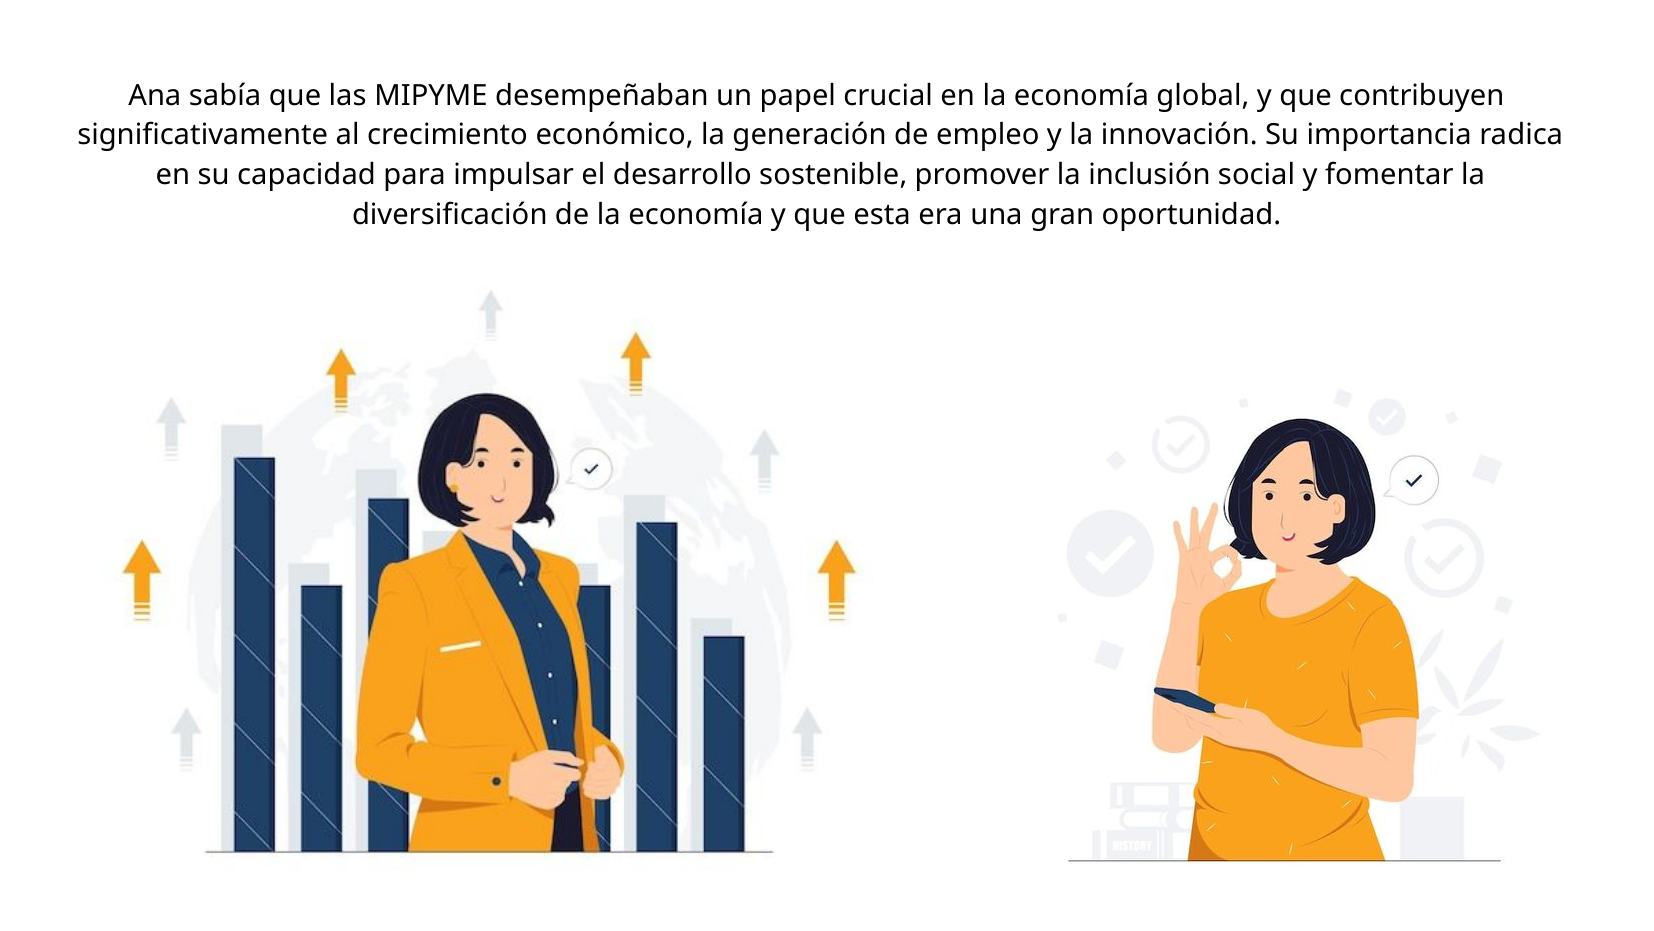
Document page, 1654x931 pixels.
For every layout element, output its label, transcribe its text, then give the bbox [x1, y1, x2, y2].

picture [1003, 354, 1565, 916]
subtitle Ana sabía que las MIPYME desempeñaban un papel crucial en la economía global, y que contribuyen significativamente al crecimiento económico, la generación de empleo y la innovación. Su importancia radica en su capacidad para impulsar el desarrollo sostenible, promover la inclusión social y fomentar la diversificación de la economía y que esta era una gran oportunidad. [76, 0, 1565, 514]
picture [59, 231, 920, 926]
